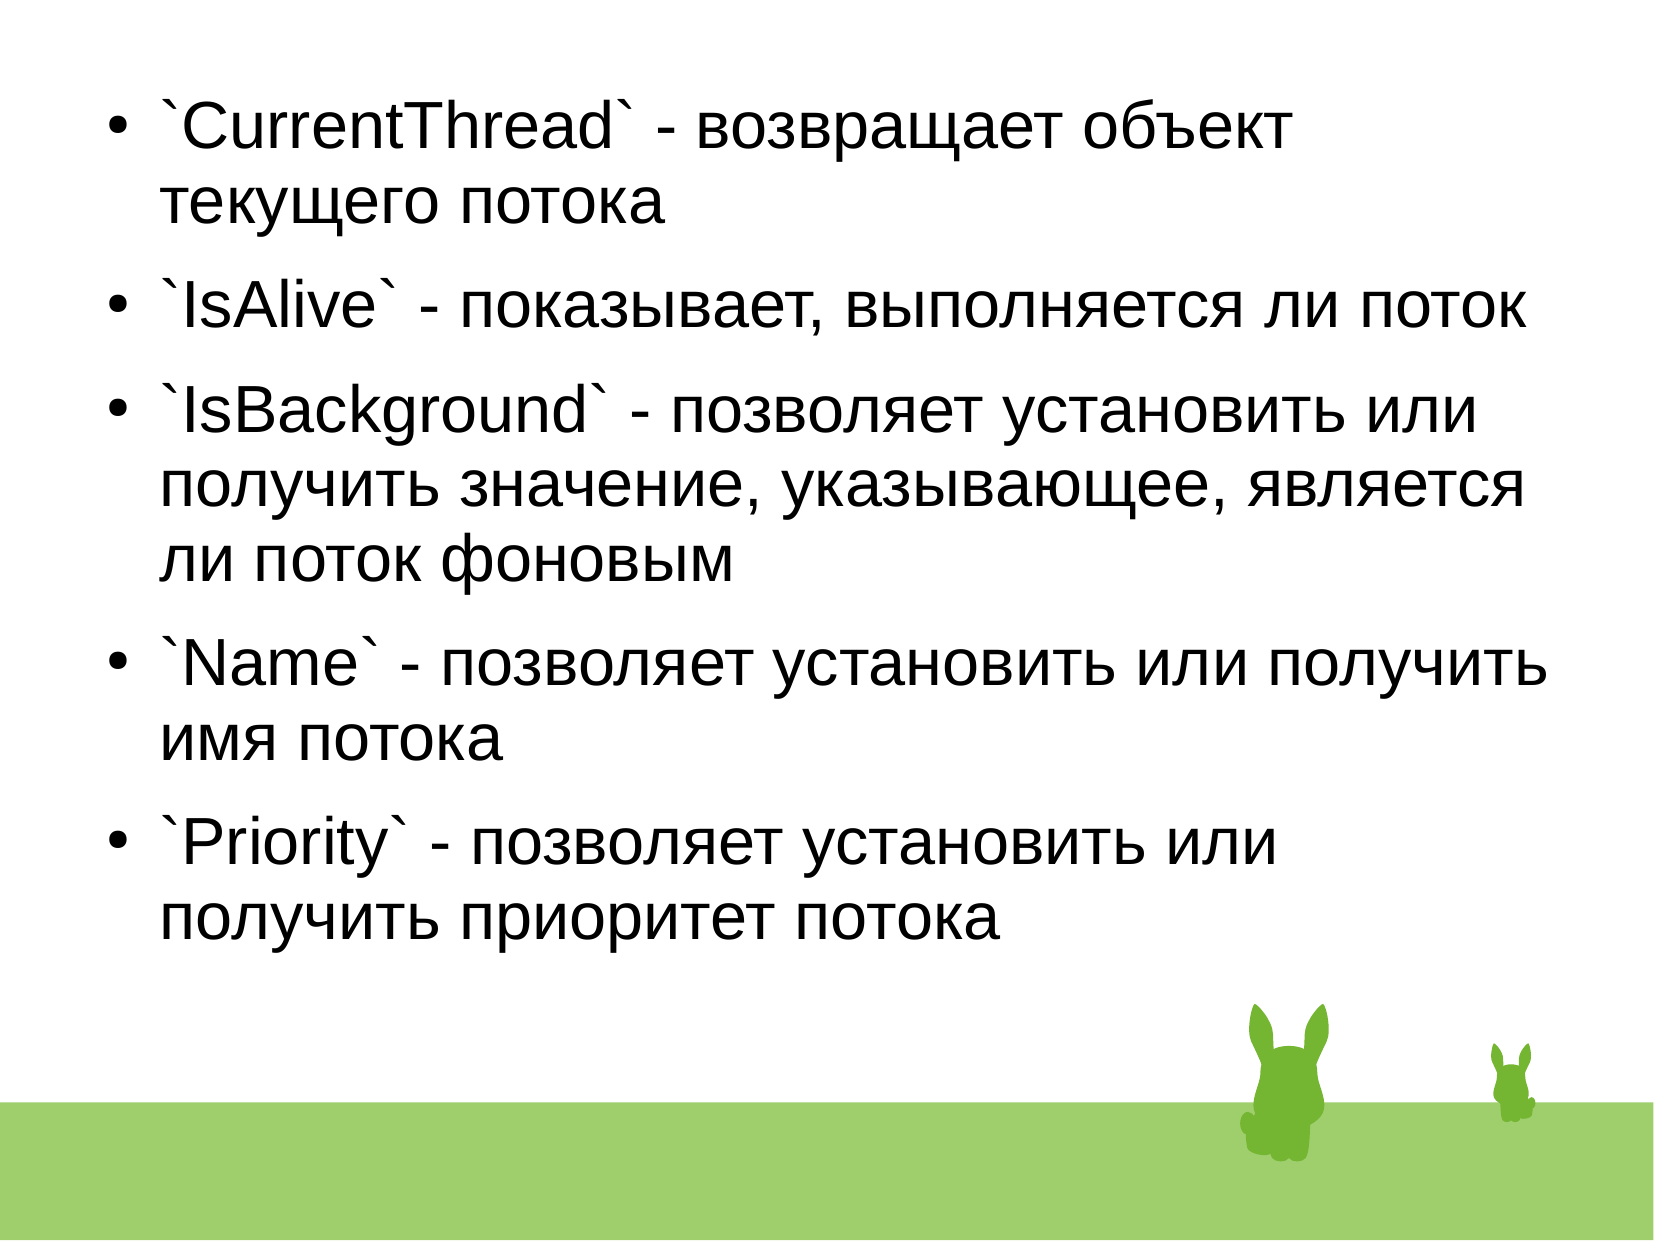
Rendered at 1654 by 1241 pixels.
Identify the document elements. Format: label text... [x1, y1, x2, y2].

list `CurrentThread` - возвращает объект текущего потока `IsAlive` - показывает, выполняется ли поток `IsBackground` - позволяет установить или получить значение, указывающее, является ли поток фоновым `Name` - позволяет установить или получить имя потока `Priority` - позволяет установить или получить приоритет потока [88, 88, 1565, 1034]
